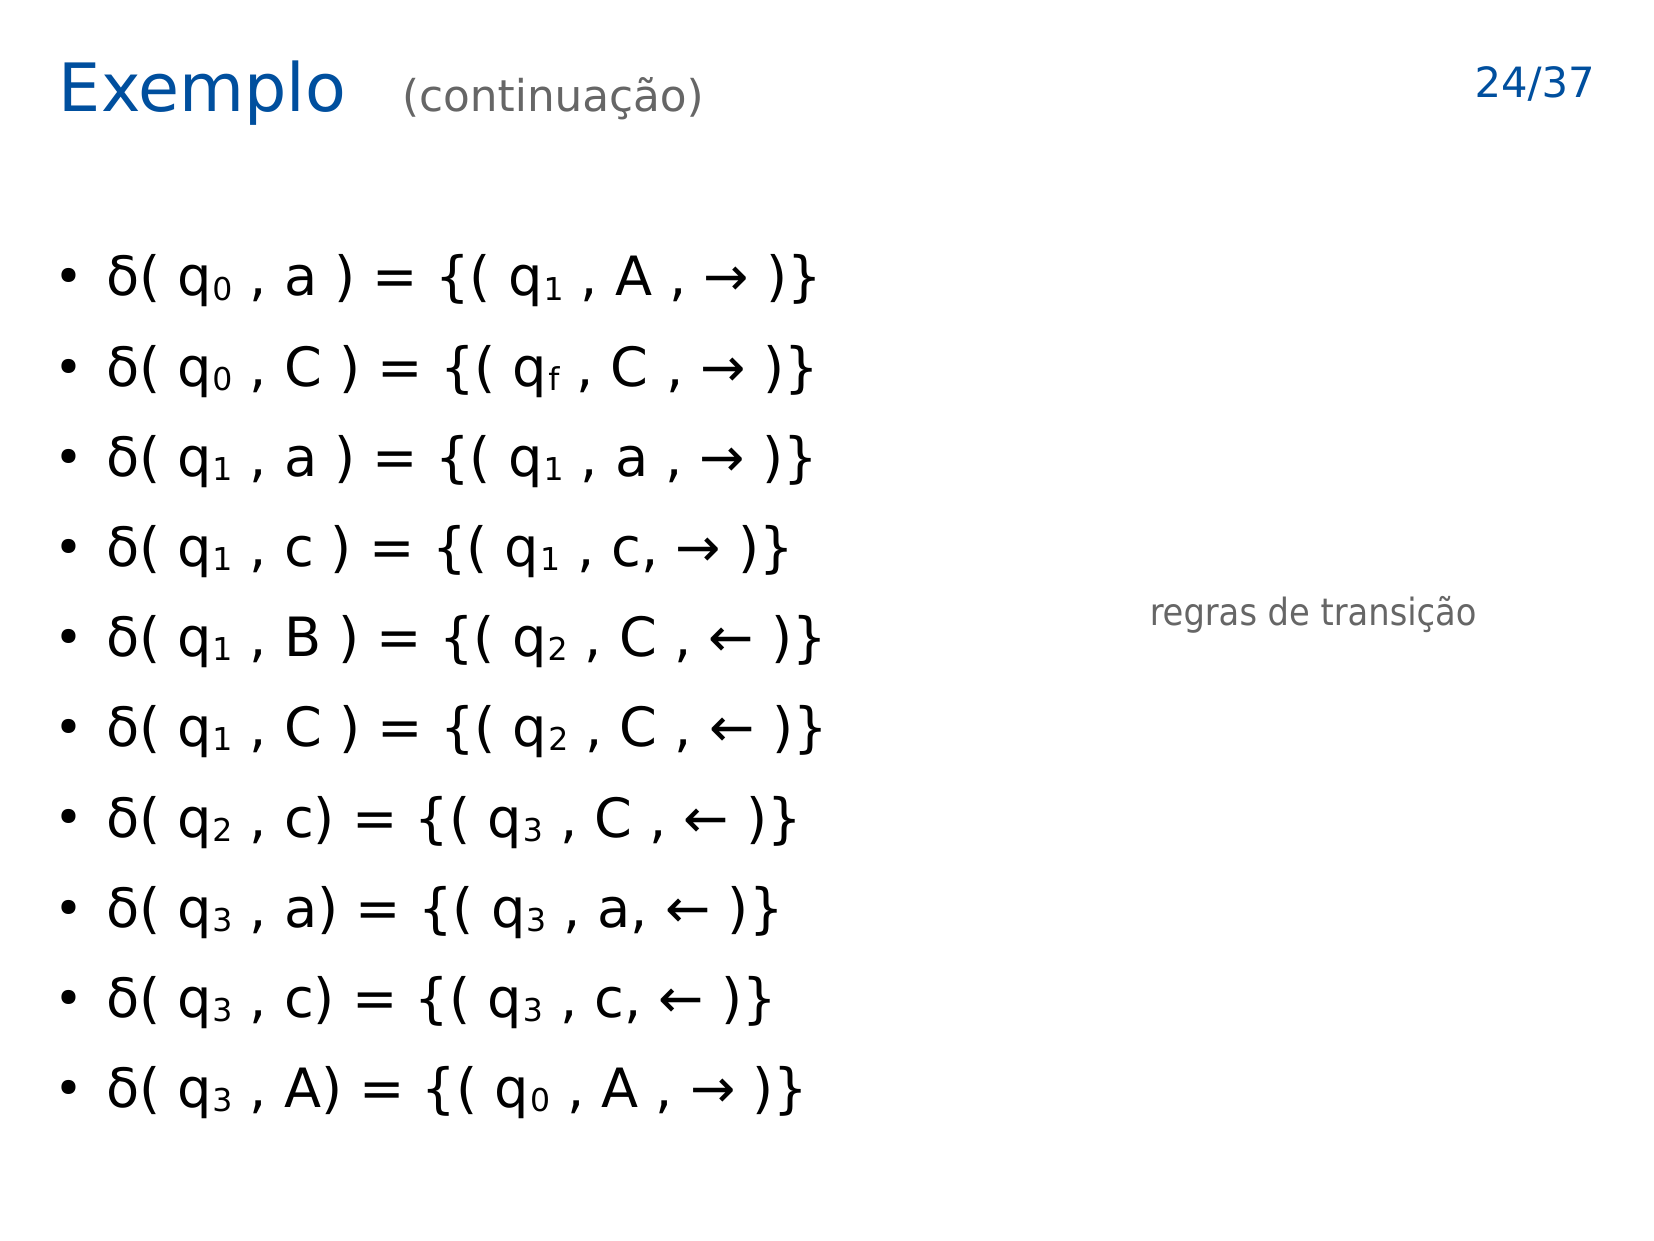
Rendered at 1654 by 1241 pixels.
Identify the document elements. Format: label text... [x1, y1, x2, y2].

title Exemplo (continuação) [59, 29, 1625, 148]
text_box regras de transição [1135, 583, 1529, 648]
list δ( q0 , a ) = {( q1 , A , → )} δ( q0 , C ) = {( qf , C , → )} δ( q1 , a ) = {( q1 , a , → )} δ( q1 , c ) = {( q1 , c, → )} δ( q1 , B ) = {( q2 , C , ← )} δ( q1 , C ) = {( q2 , C , ← )} δ( q2 , c) = {( q3 , C , ← )} δ( q3 , a) = {( q3 , a, ← )} δ( q3 , c) = {( q3 , c, ← )} δ( q3 , A) = {( q0 , A , → )} [59, 236, 1595, 1211]
